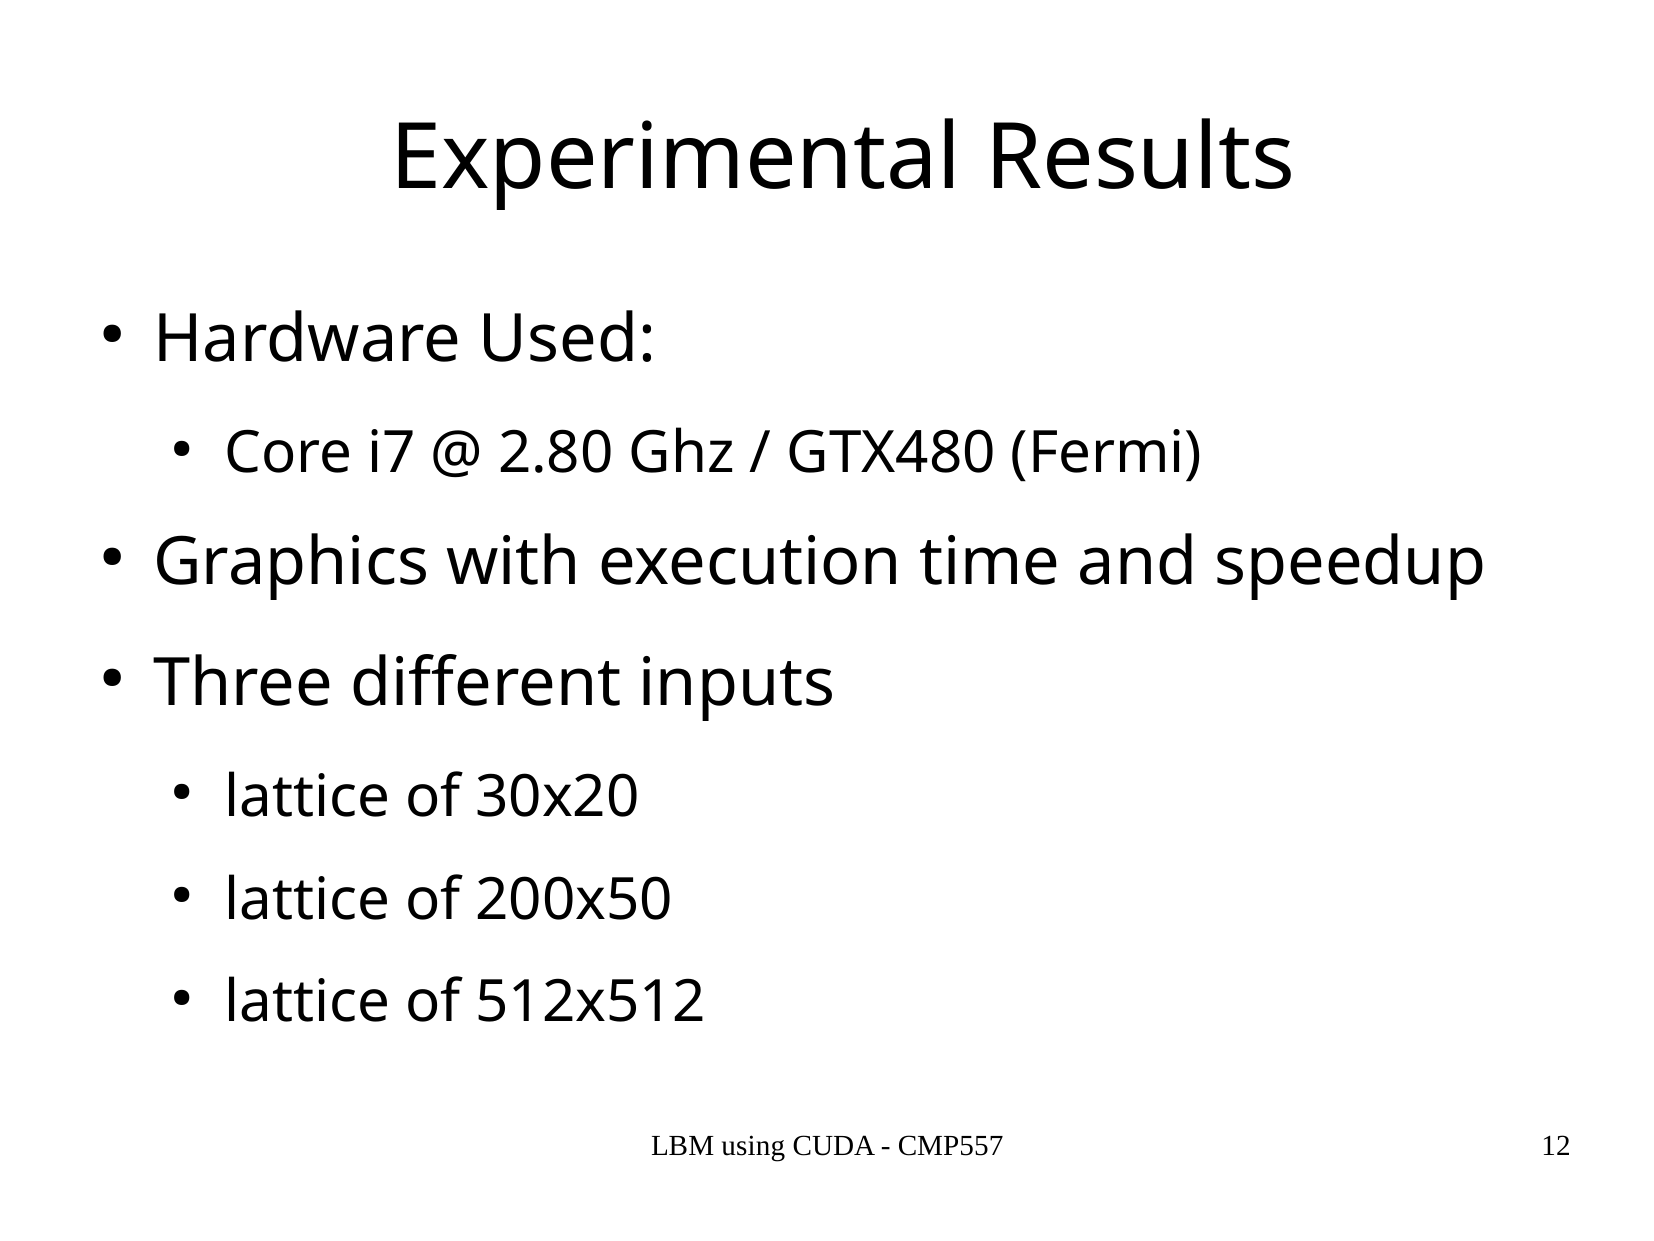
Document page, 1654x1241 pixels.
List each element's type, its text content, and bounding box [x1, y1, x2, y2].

title Experimental Results [82, 56, 1571, 250]
list Hardware Used: Core i7 @ 2.80 Ghz / GTX480 (Fermi) Graphics with execution time and speedup Three different inputs lattice of 30x20 lattice of 200x50 lattice of 512x512 [82, 290, 1571, 1109]
